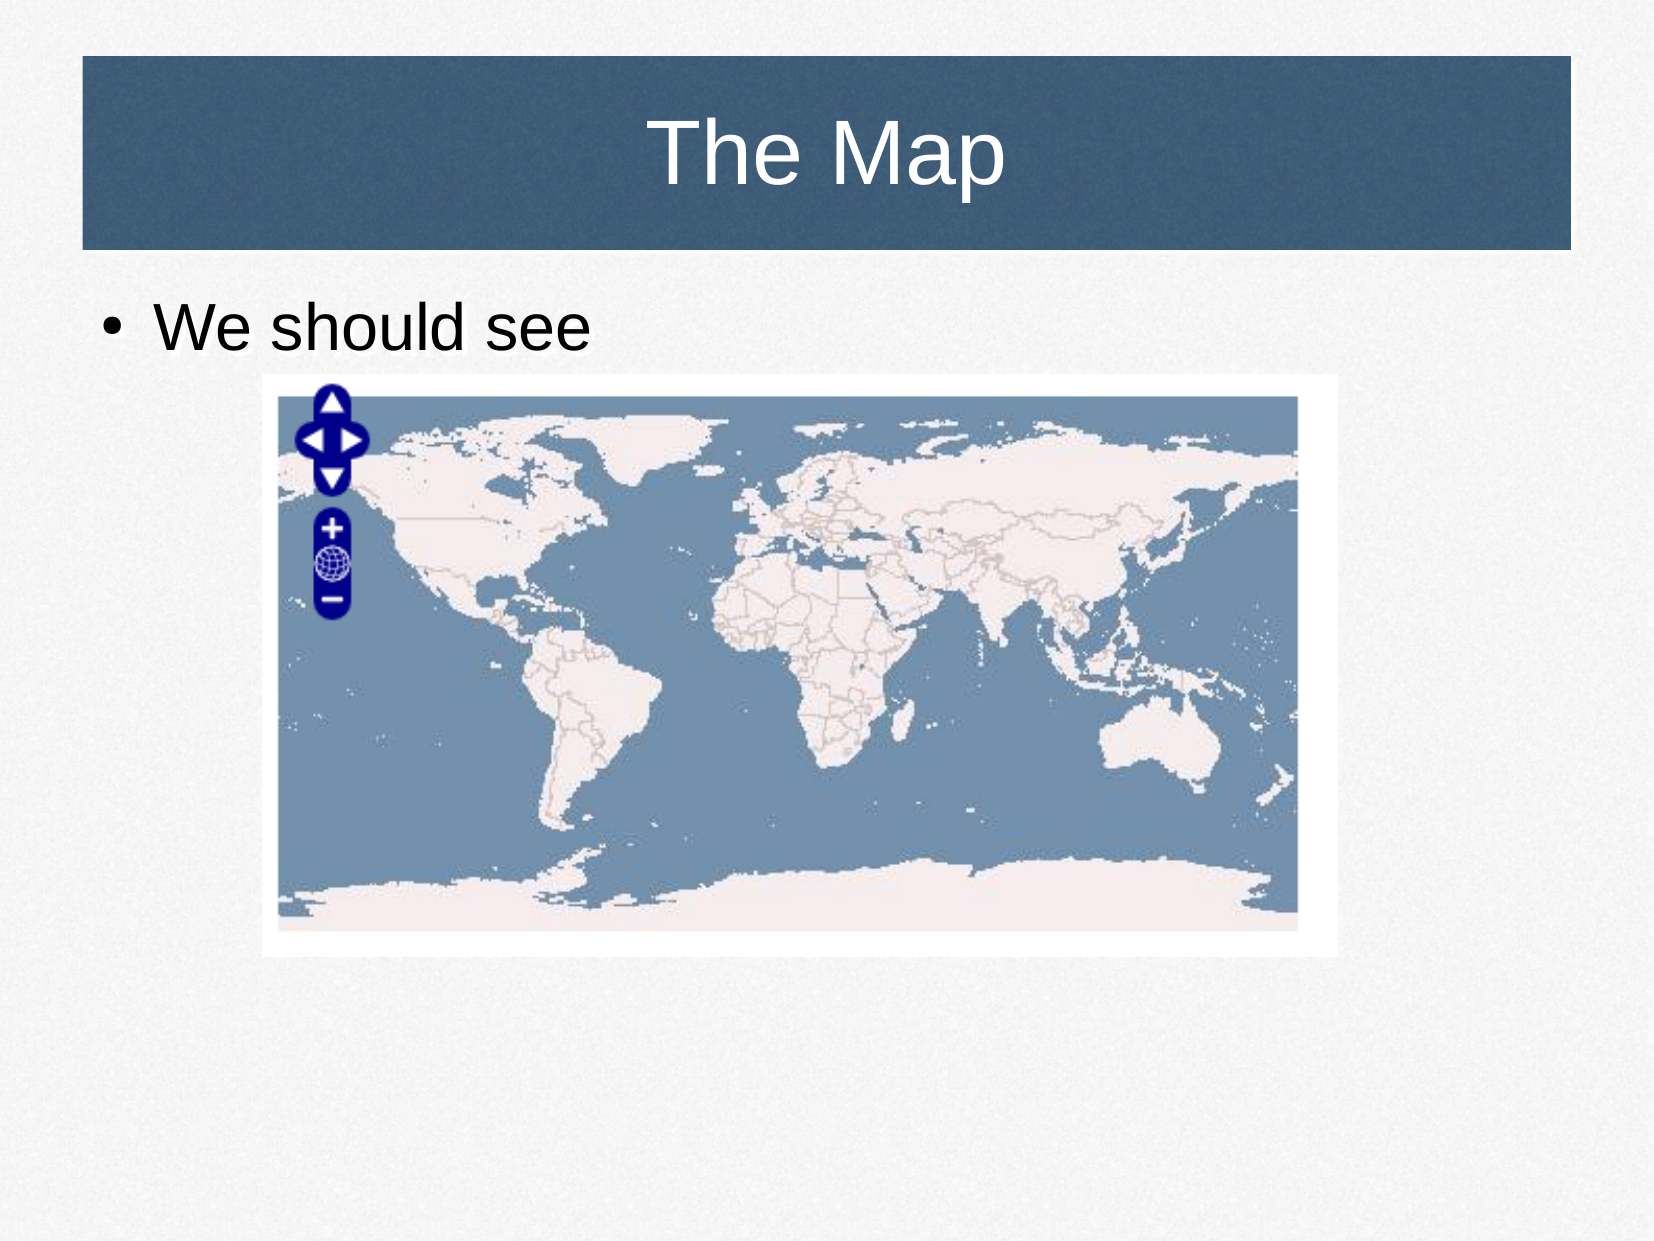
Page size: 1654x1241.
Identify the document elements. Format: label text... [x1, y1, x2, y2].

list We should see [82, 290, 1571, 1109]
title The Map [82, 56, 1571, 250]
picture [0, 0, 1654, 1241]
